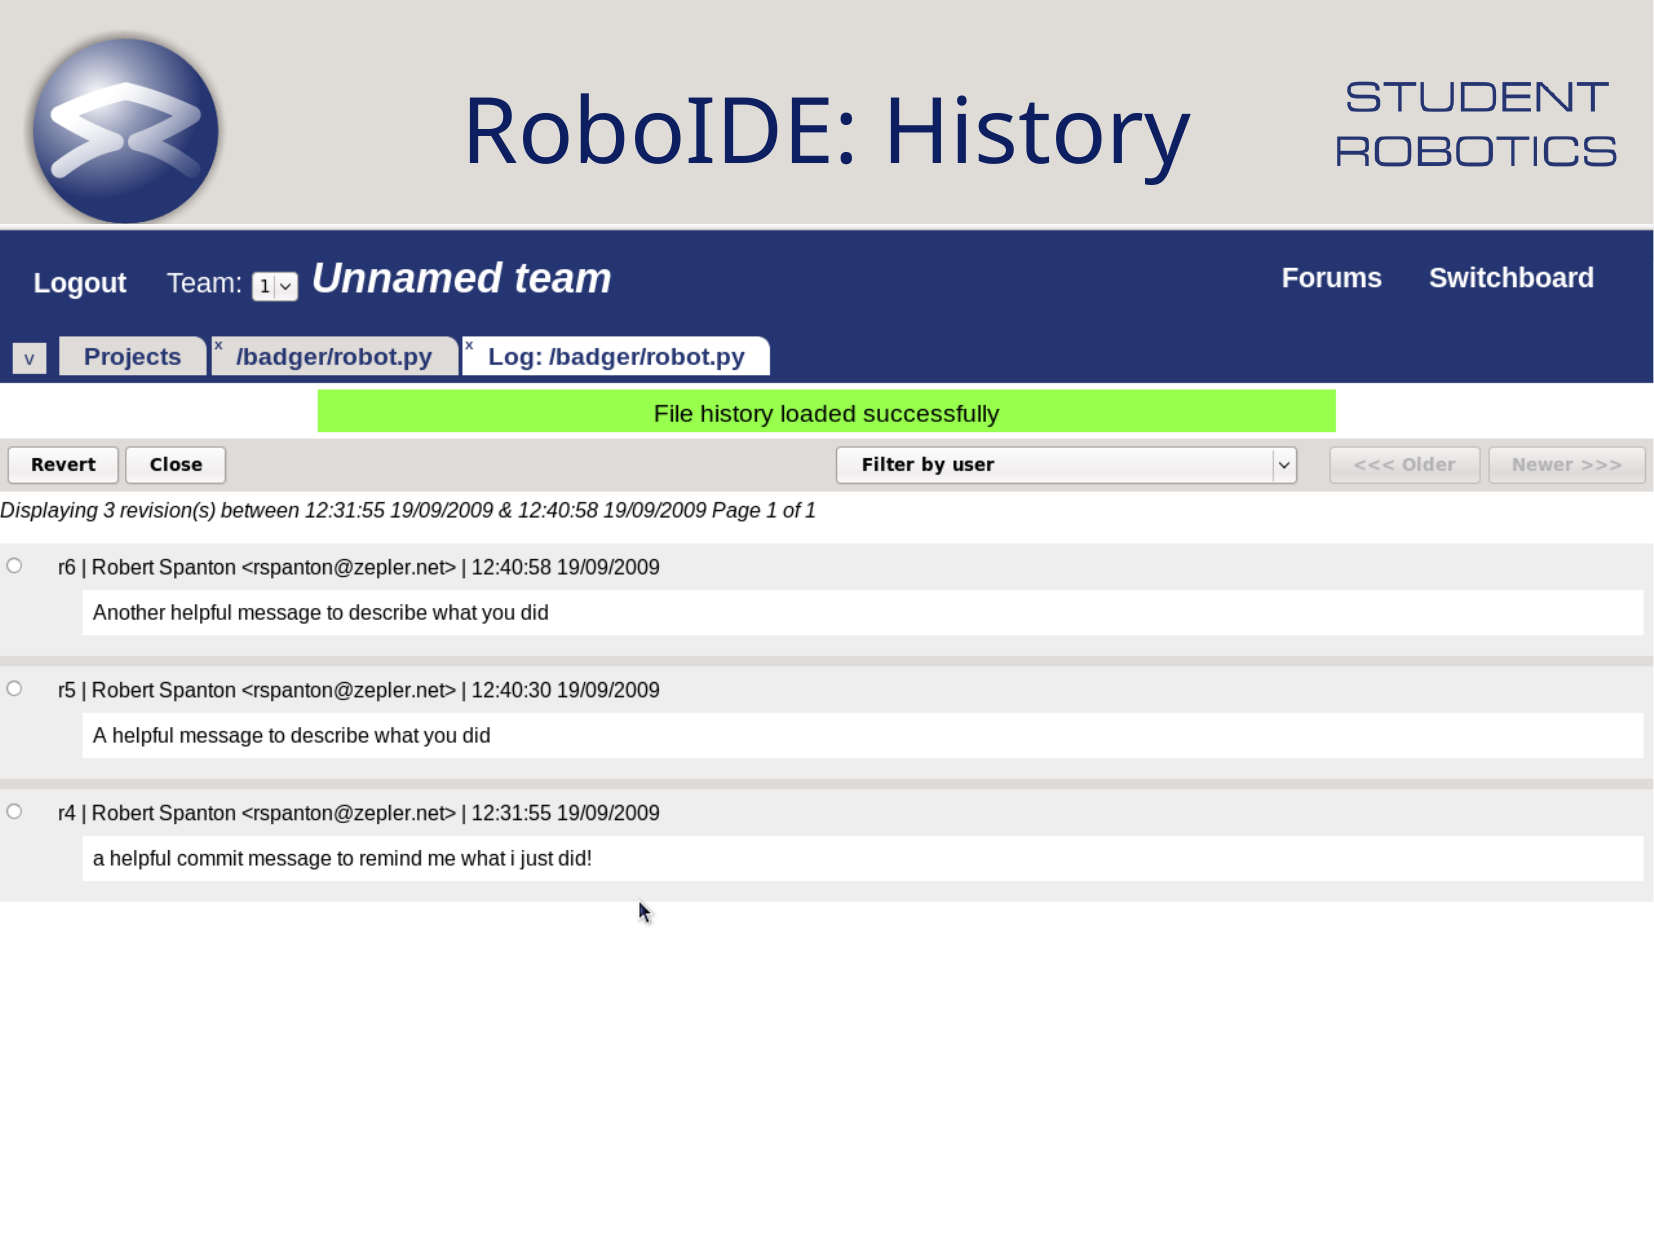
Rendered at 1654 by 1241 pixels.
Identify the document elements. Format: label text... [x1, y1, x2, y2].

title RoboIDE: History [82, 7, 1571, 224]
picture [0, 19, 1654, 1241]
picture [1571, 68, 1633, 174]
